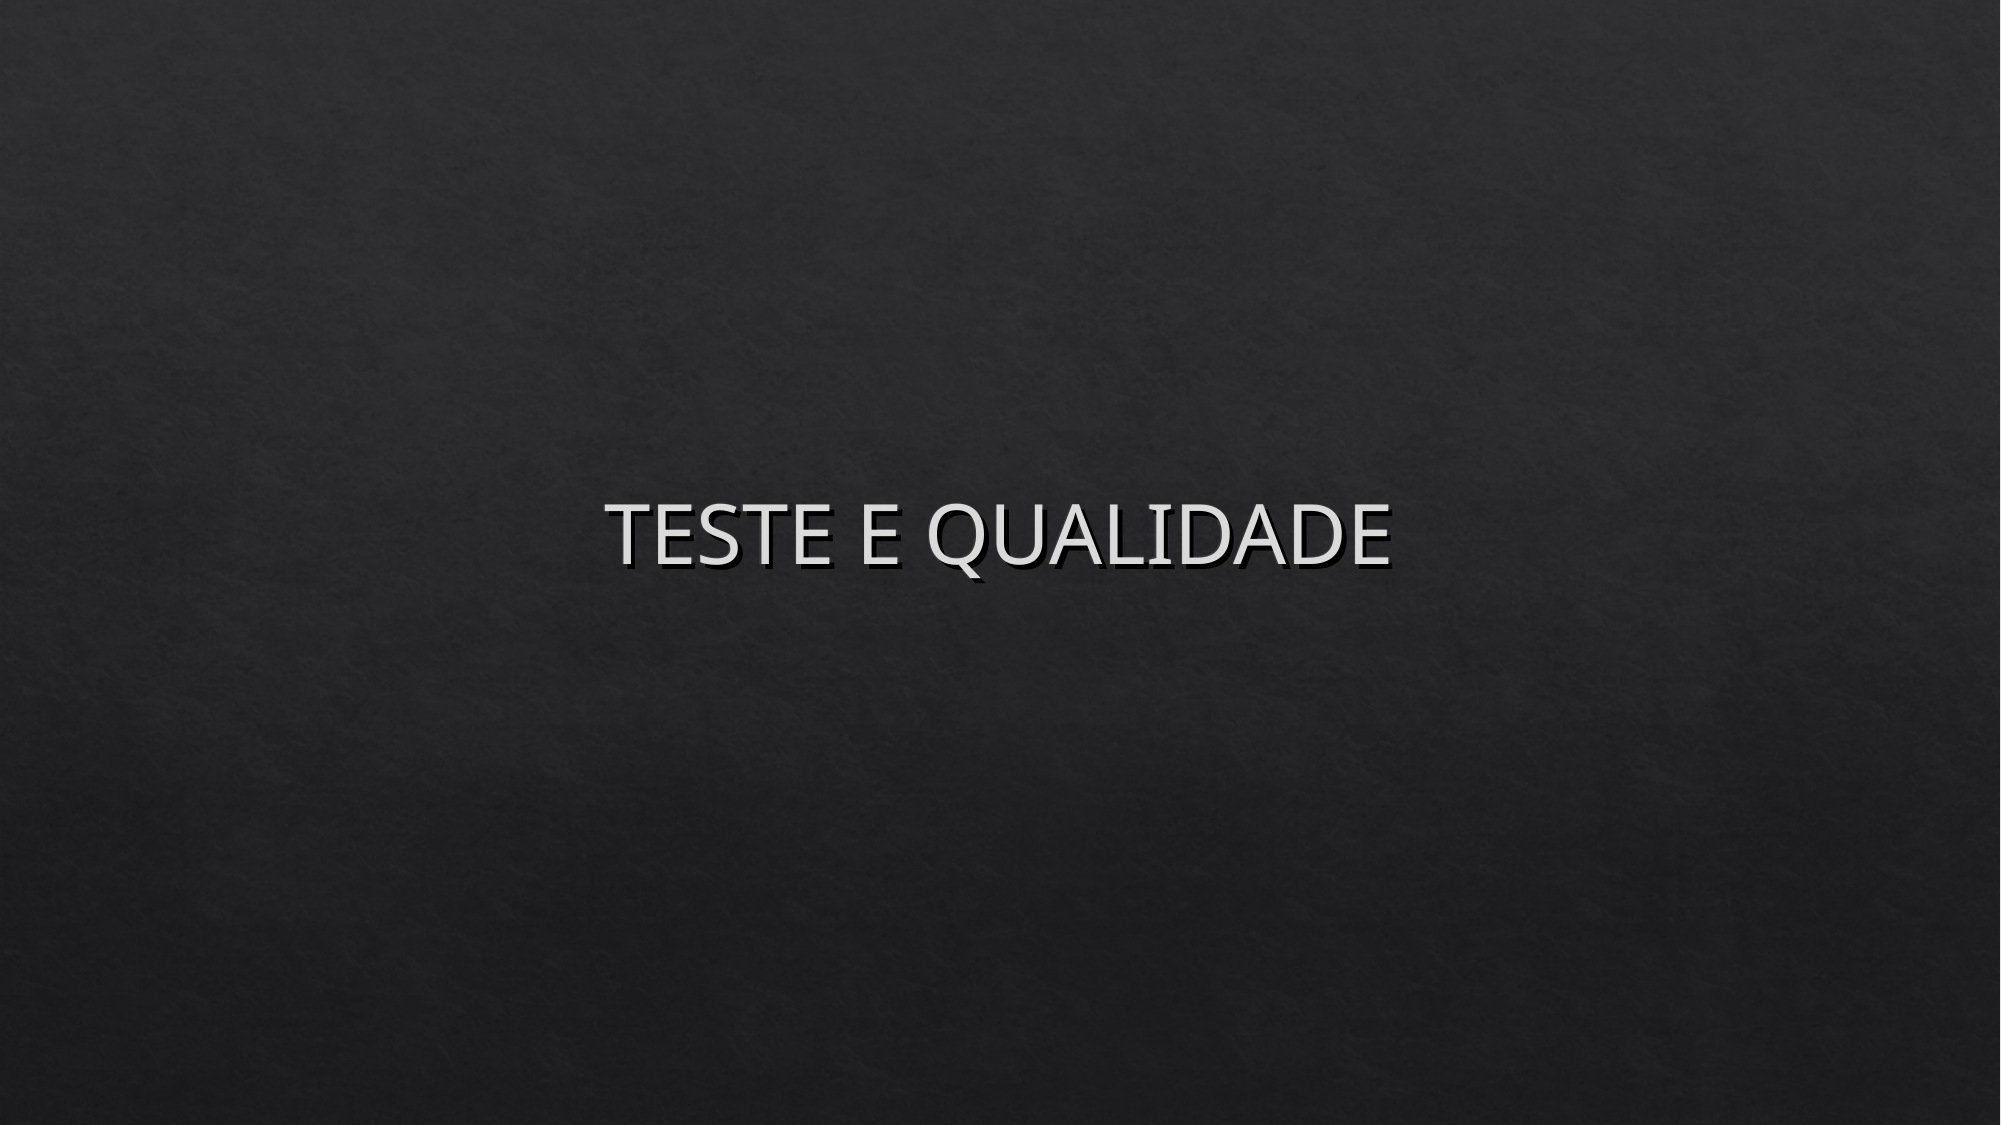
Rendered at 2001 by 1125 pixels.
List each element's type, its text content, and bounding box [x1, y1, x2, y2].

title TESTE E QUALIDADE [212, 288, 1786, 589]
